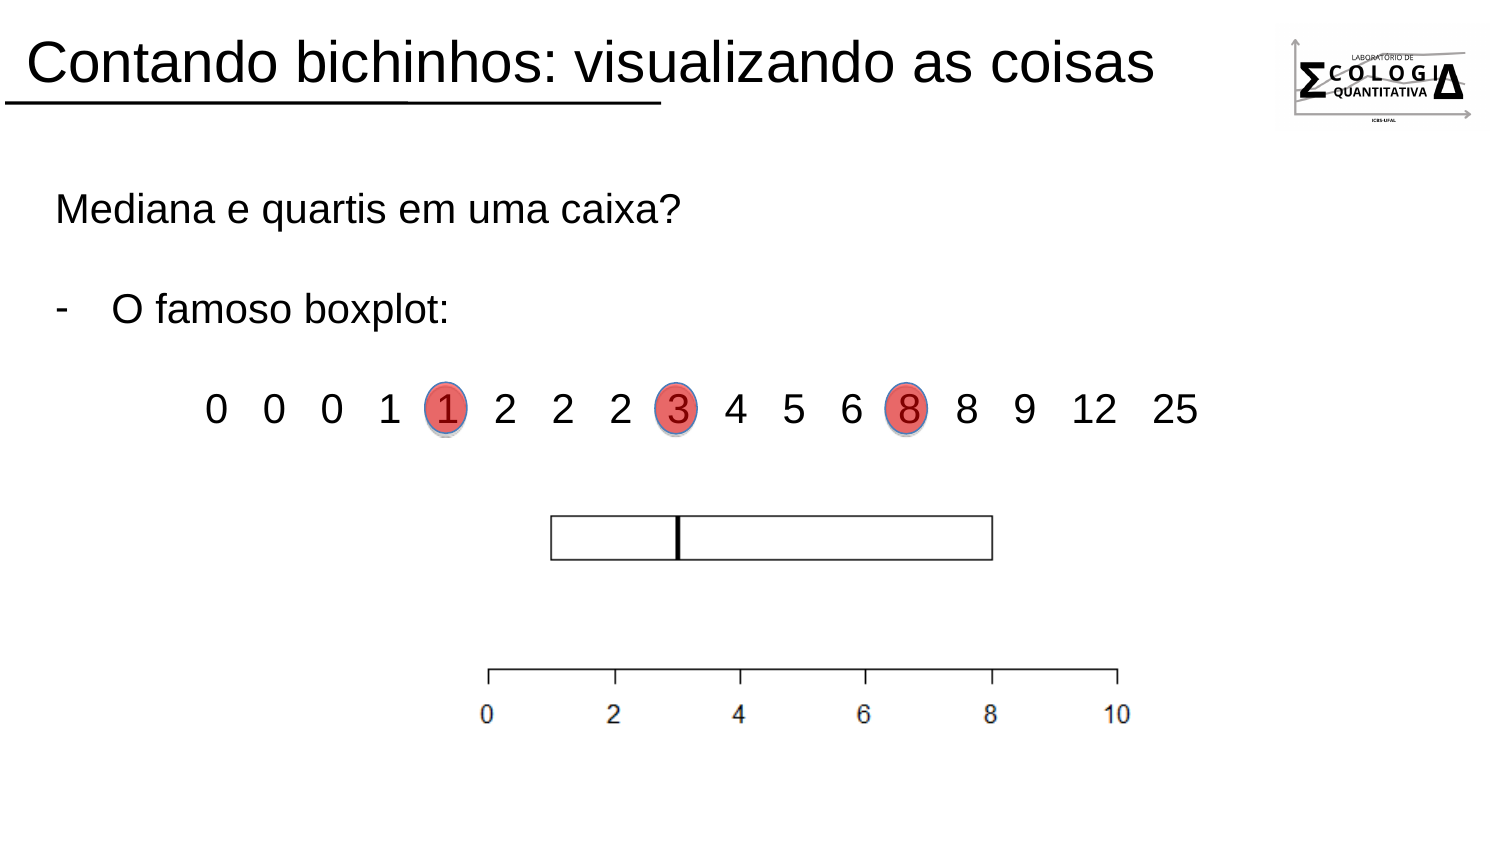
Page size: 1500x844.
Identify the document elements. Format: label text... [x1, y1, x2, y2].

text_box [424, 382, 467, 434]
text_box Mediana e quartis em uma caixa? O famoso boxplot: 0 0 0 1 1 2 2 2 3 4 5 6 8 8 9 12 25 [40, 174, 1290, 490]
picture [1275, 23, 1490, 131]
text_box [654, 382, 698, 434]
picture [428, 487, 1160, 751]
text_box [885, 382, 928, 434]
text_box Contando bichinhos: visualizando as coisas [11, 9, 1210, 117]
